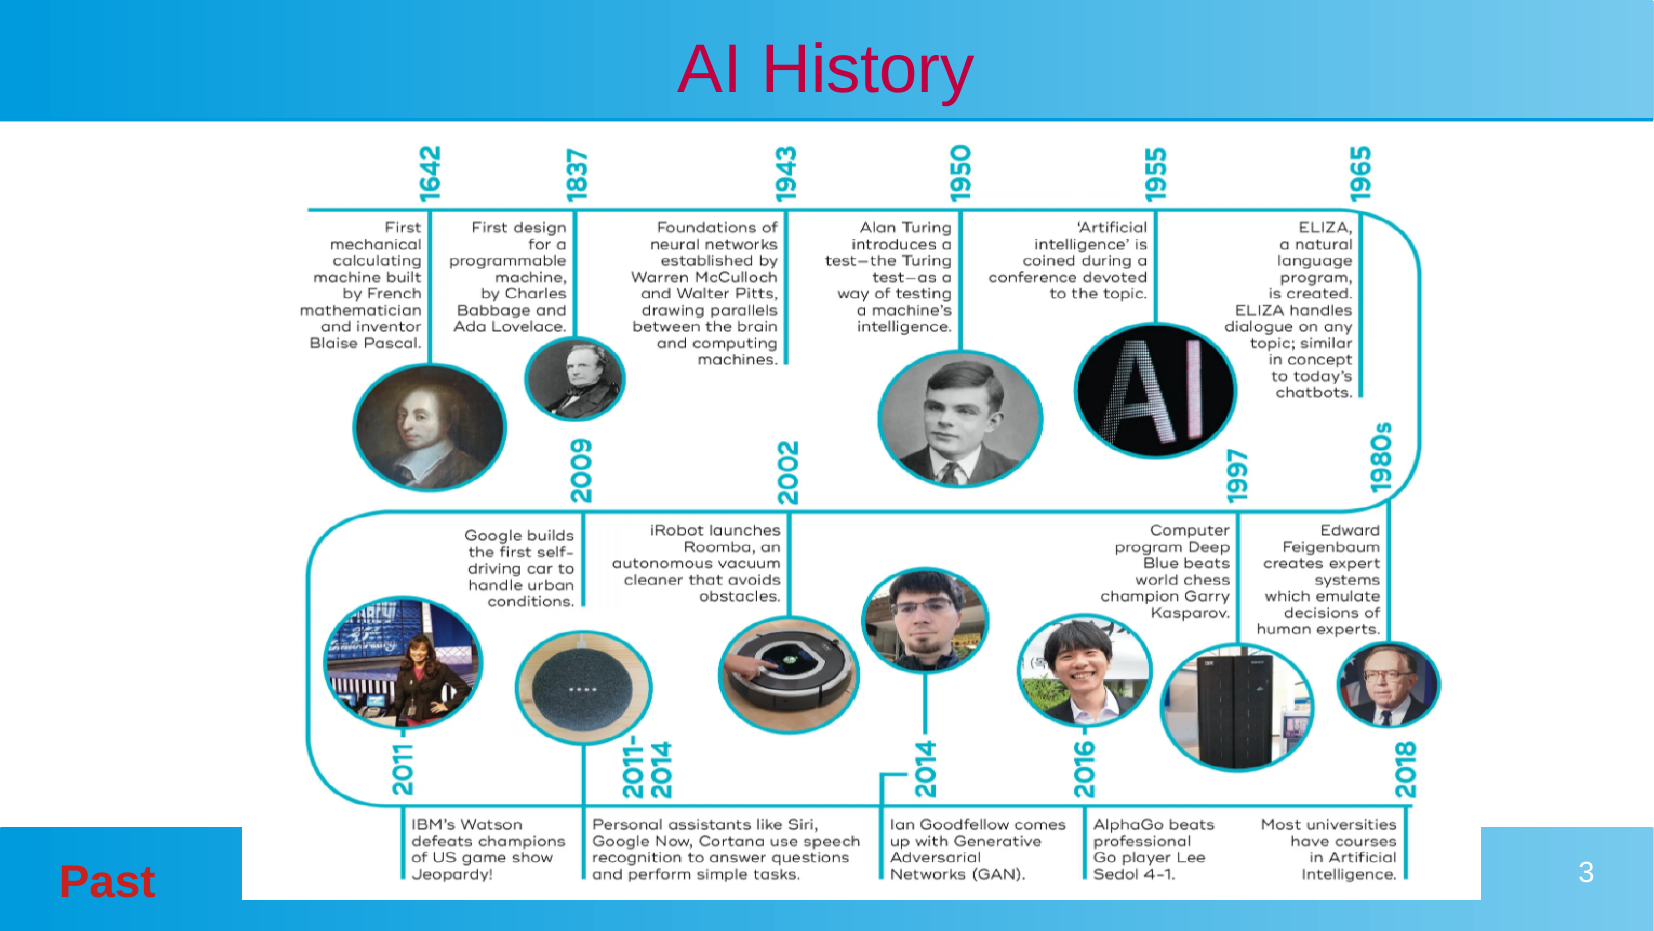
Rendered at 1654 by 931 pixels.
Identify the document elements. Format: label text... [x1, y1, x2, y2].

picture [242, 125, 1481, 901]
title AI History [59, 29, 1595, 108]
